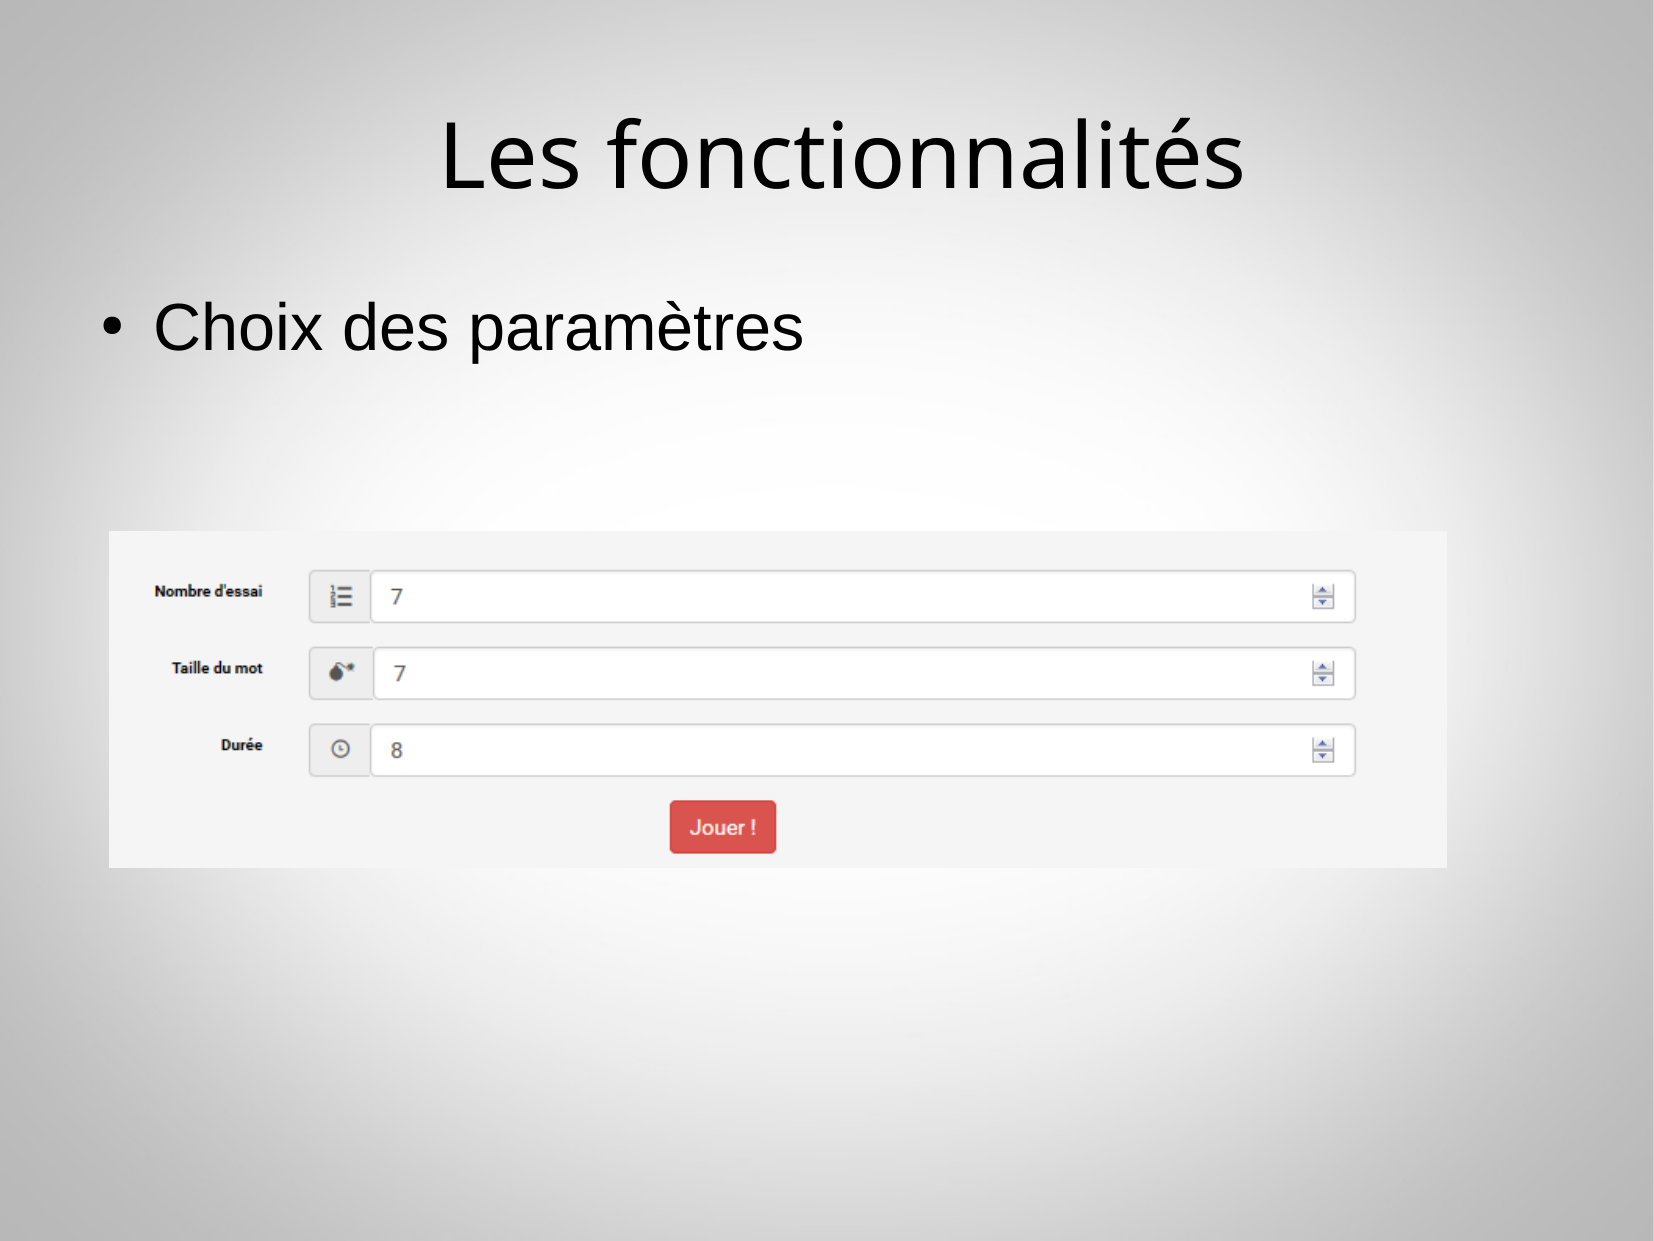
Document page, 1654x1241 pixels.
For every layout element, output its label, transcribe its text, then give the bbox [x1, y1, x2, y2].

list Choix des paramètres [82, 290, 1571, 1010]
title Les fonctionnalités [82, 49, 1571, 257]
picture [0, 0, 1654, 1241]
